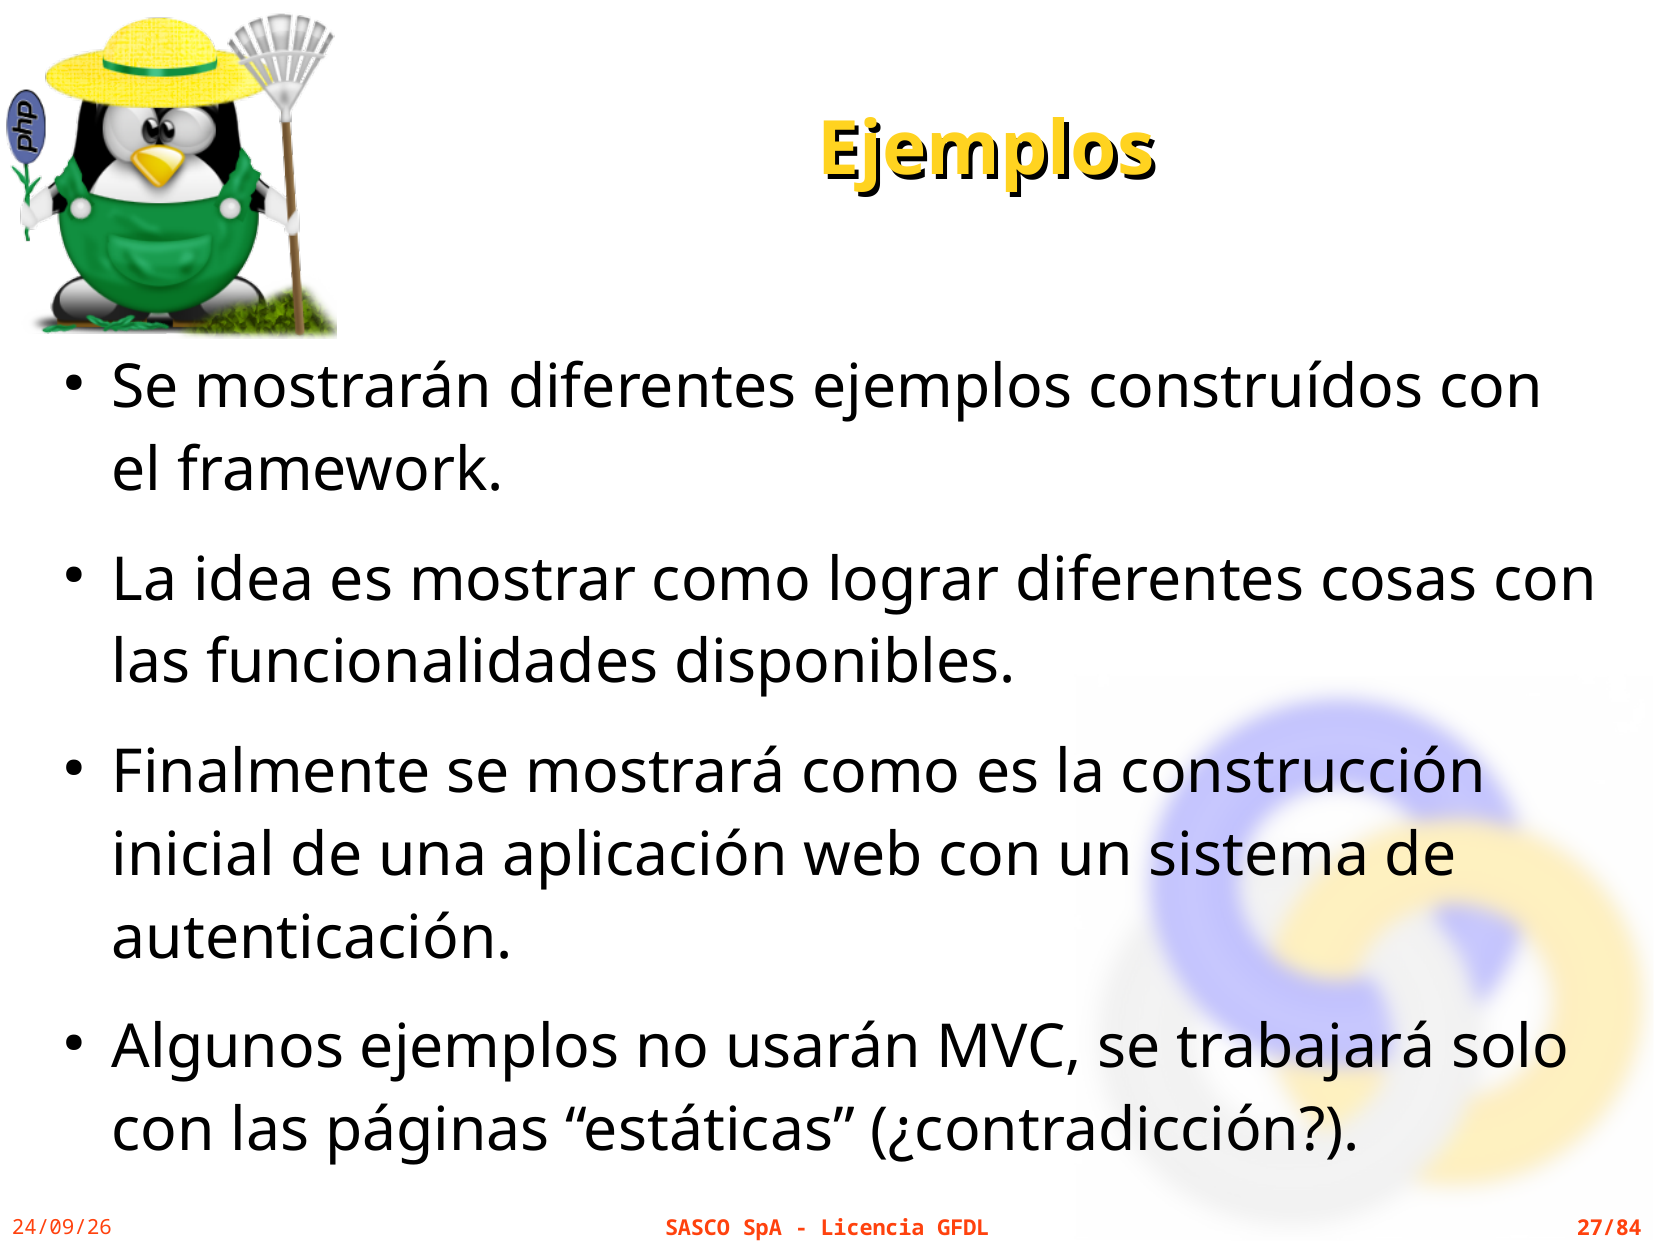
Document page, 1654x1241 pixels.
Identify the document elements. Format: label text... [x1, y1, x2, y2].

picture [4, 5, 337, 339]
title Ejemplos [366, 35, 1607, 257]
list Se mostrarán diferentes ejemplos construídos con el framework. La idea es mostrar como lograr diferentes cosas con las funcionalidades disponibles. Finalmente se mostrará como es la construcción inicial de una aplicación web con un sistema de autenticación. Algunos ejemplos no usarán MVC, se trabajará solo con las páginas “estáticas” (¿contradicción?). [47, 342, 1607, 1182]
picture [1074, 657, 1654, 1241]
